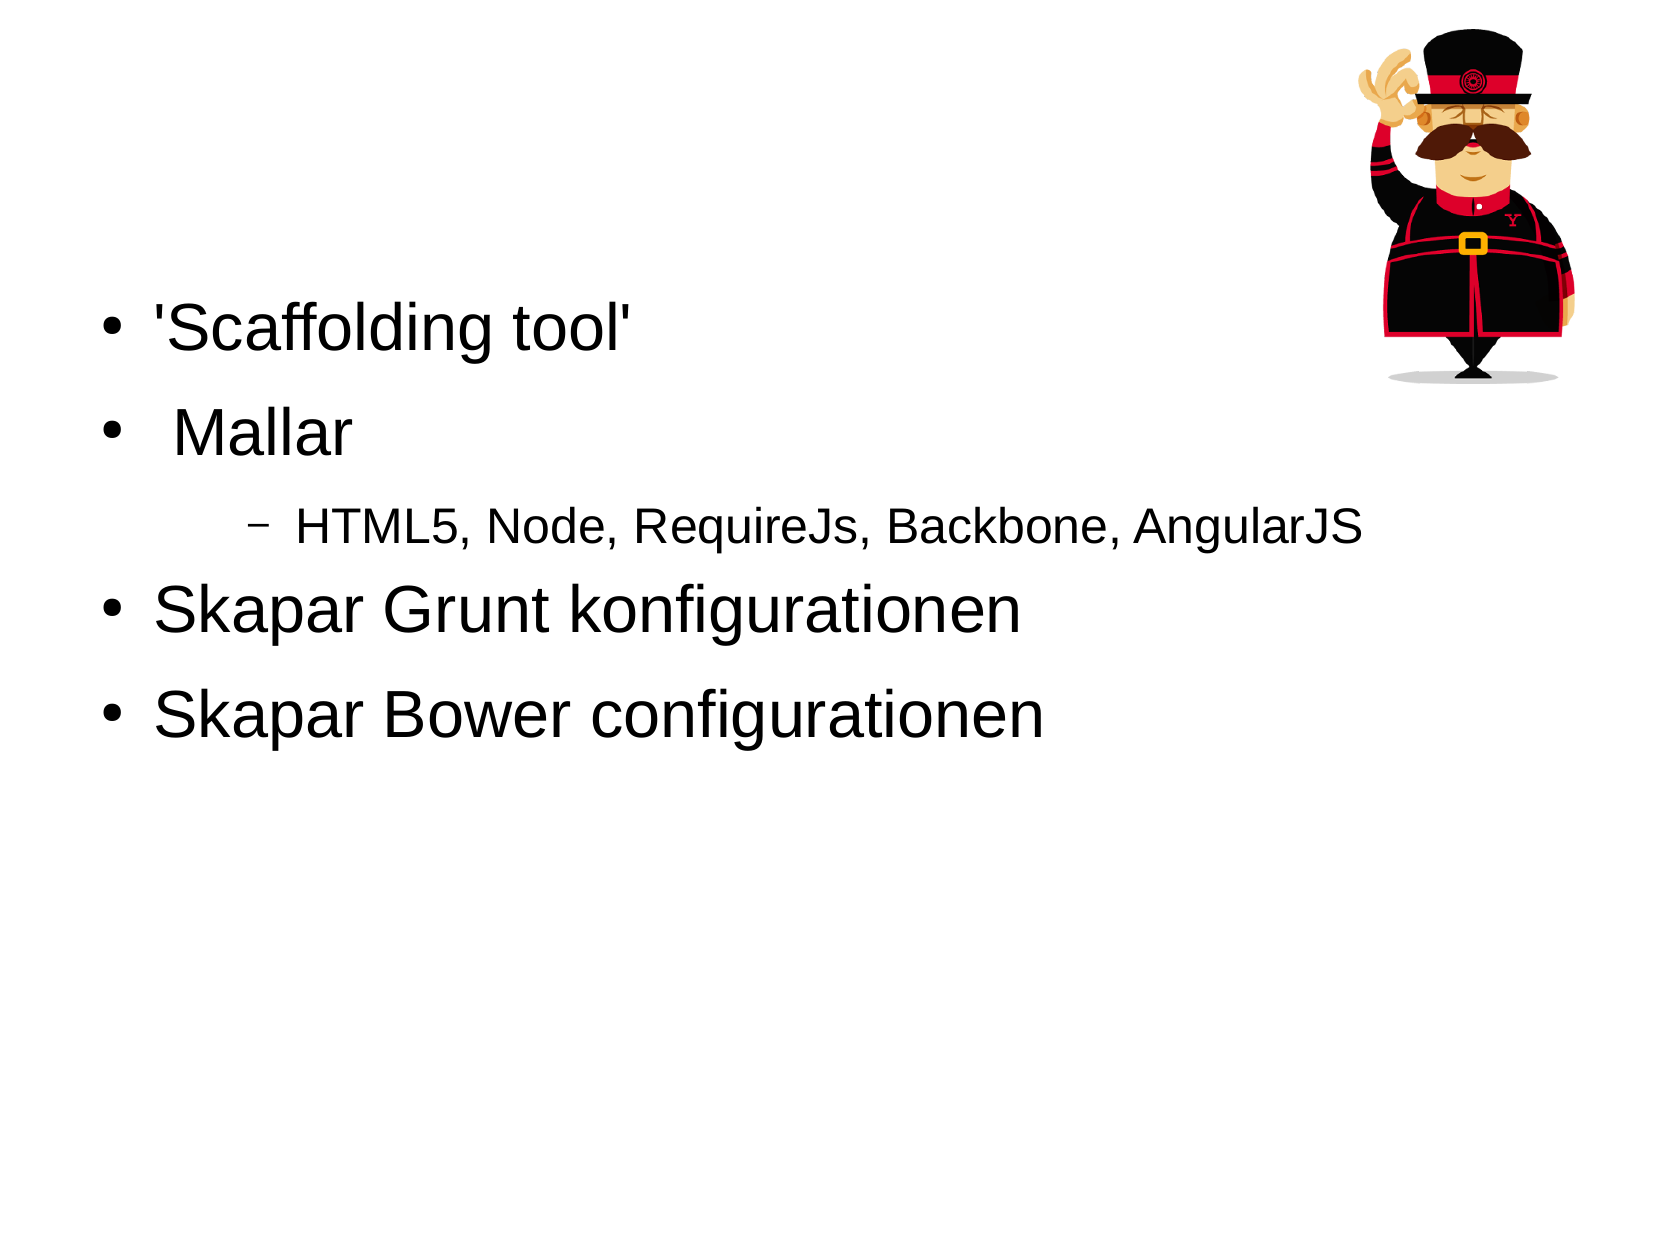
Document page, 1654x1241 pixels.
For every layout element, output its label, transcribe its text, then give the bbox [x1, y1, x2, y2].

list 'Scaffolding tool' Mallar HTML5, Node, RequireJs, Backbone, AngularJS Skapar Grunt konfigurationen Skapar Bower configurationen [82, 290, 1571, 1010]
picture [1358, 29, 1575, 384]
